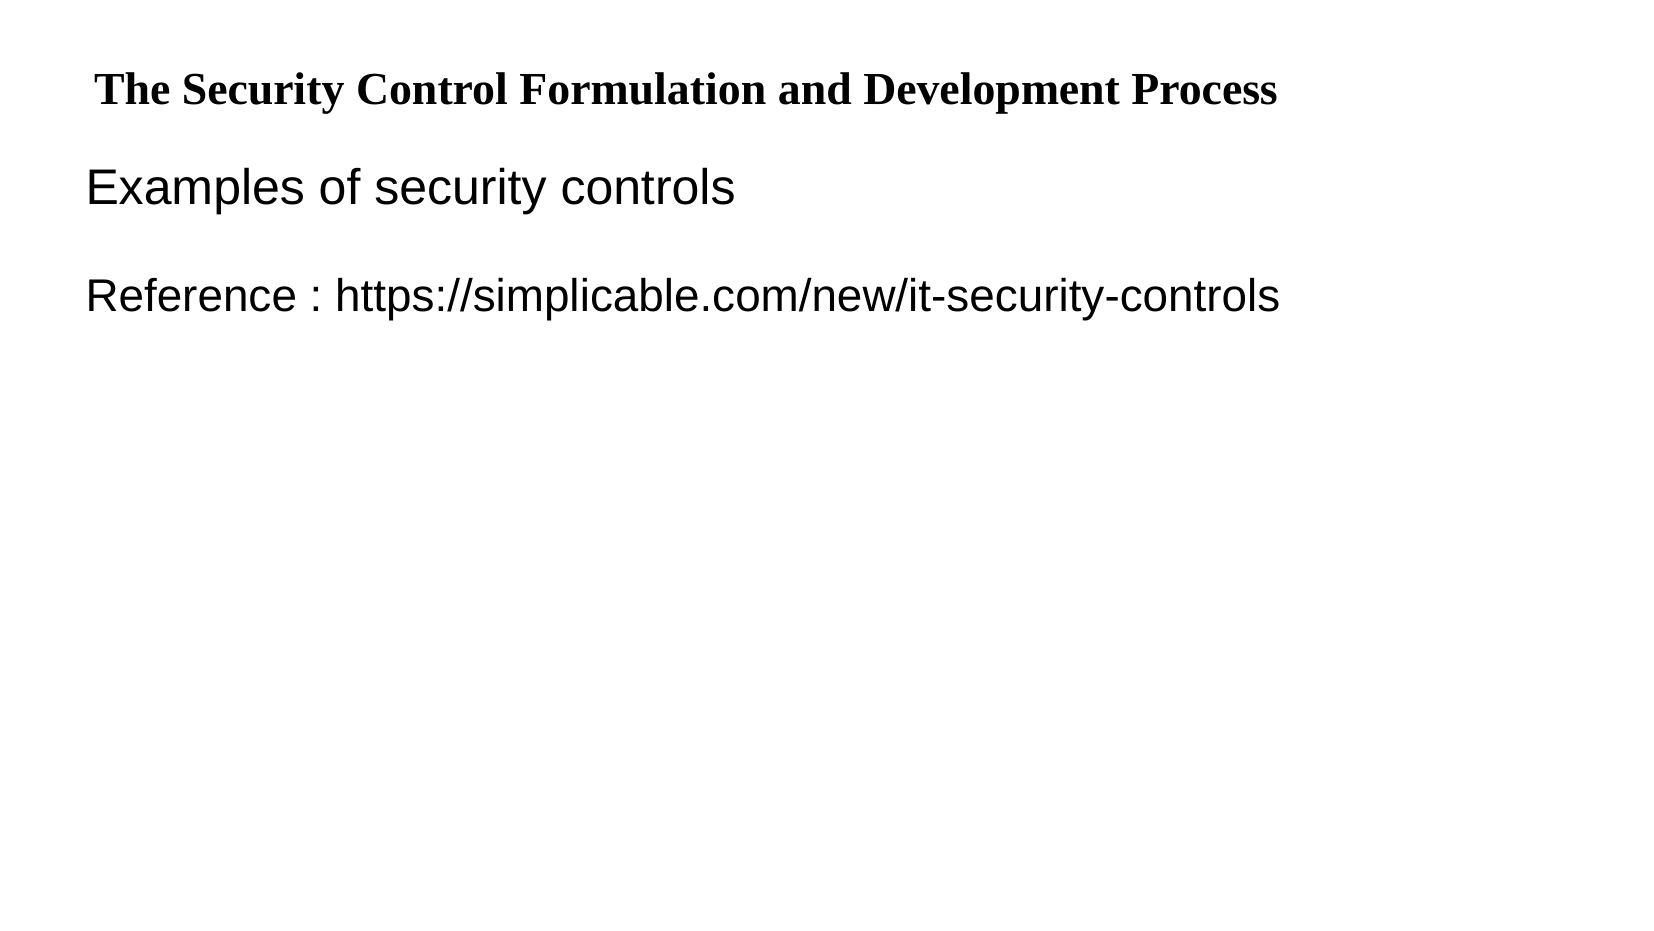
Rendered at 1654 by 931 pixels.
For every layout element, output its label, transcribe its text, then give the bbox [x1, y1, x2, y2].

text_box Examples of security controls Reference : https://simplicable.com/new/it-security-controls [70, 151, 1560, 892]
title The Security Control Formulation and Development Process [82, 34, 1607, 130]
